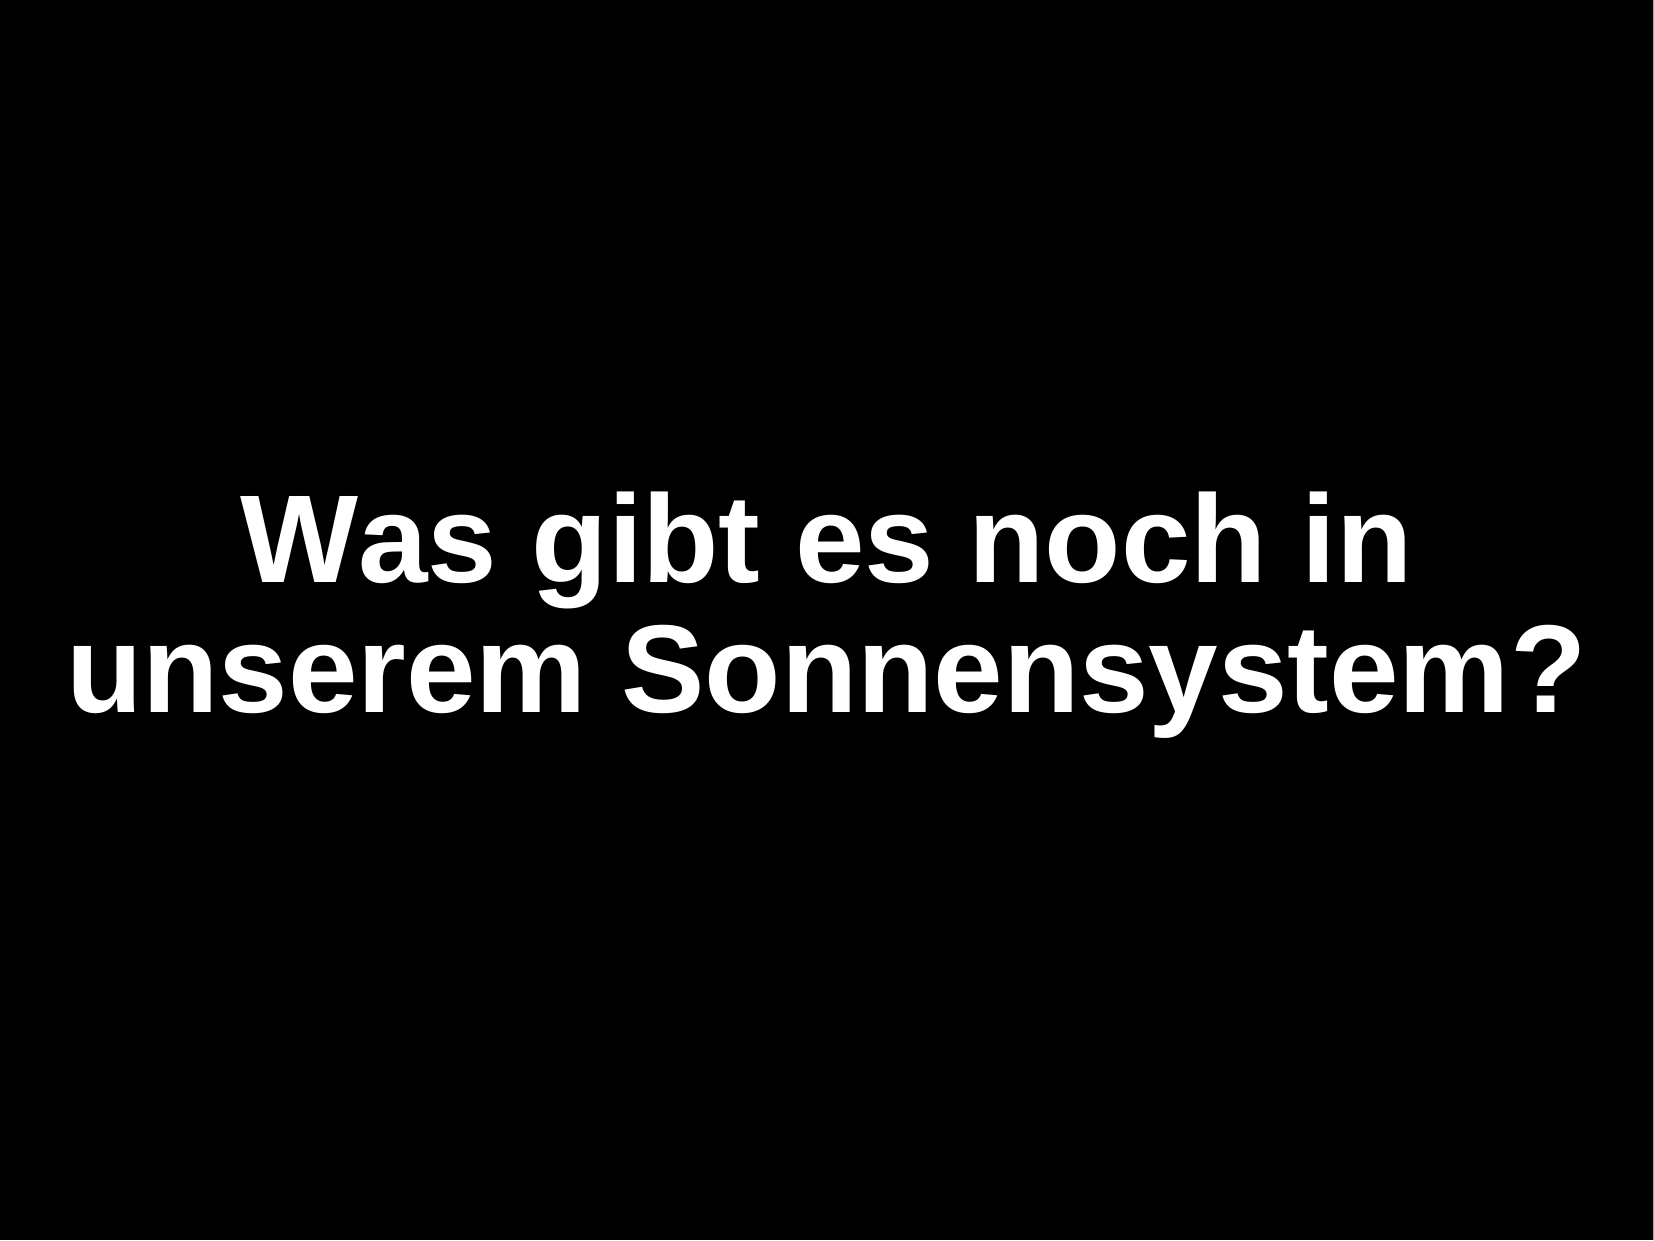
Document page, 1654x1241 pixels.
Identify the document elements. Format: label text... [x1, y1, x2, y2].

text_box Was gibt es noch in unserem Sonnensystem? [0, 471, 1654, 766]
